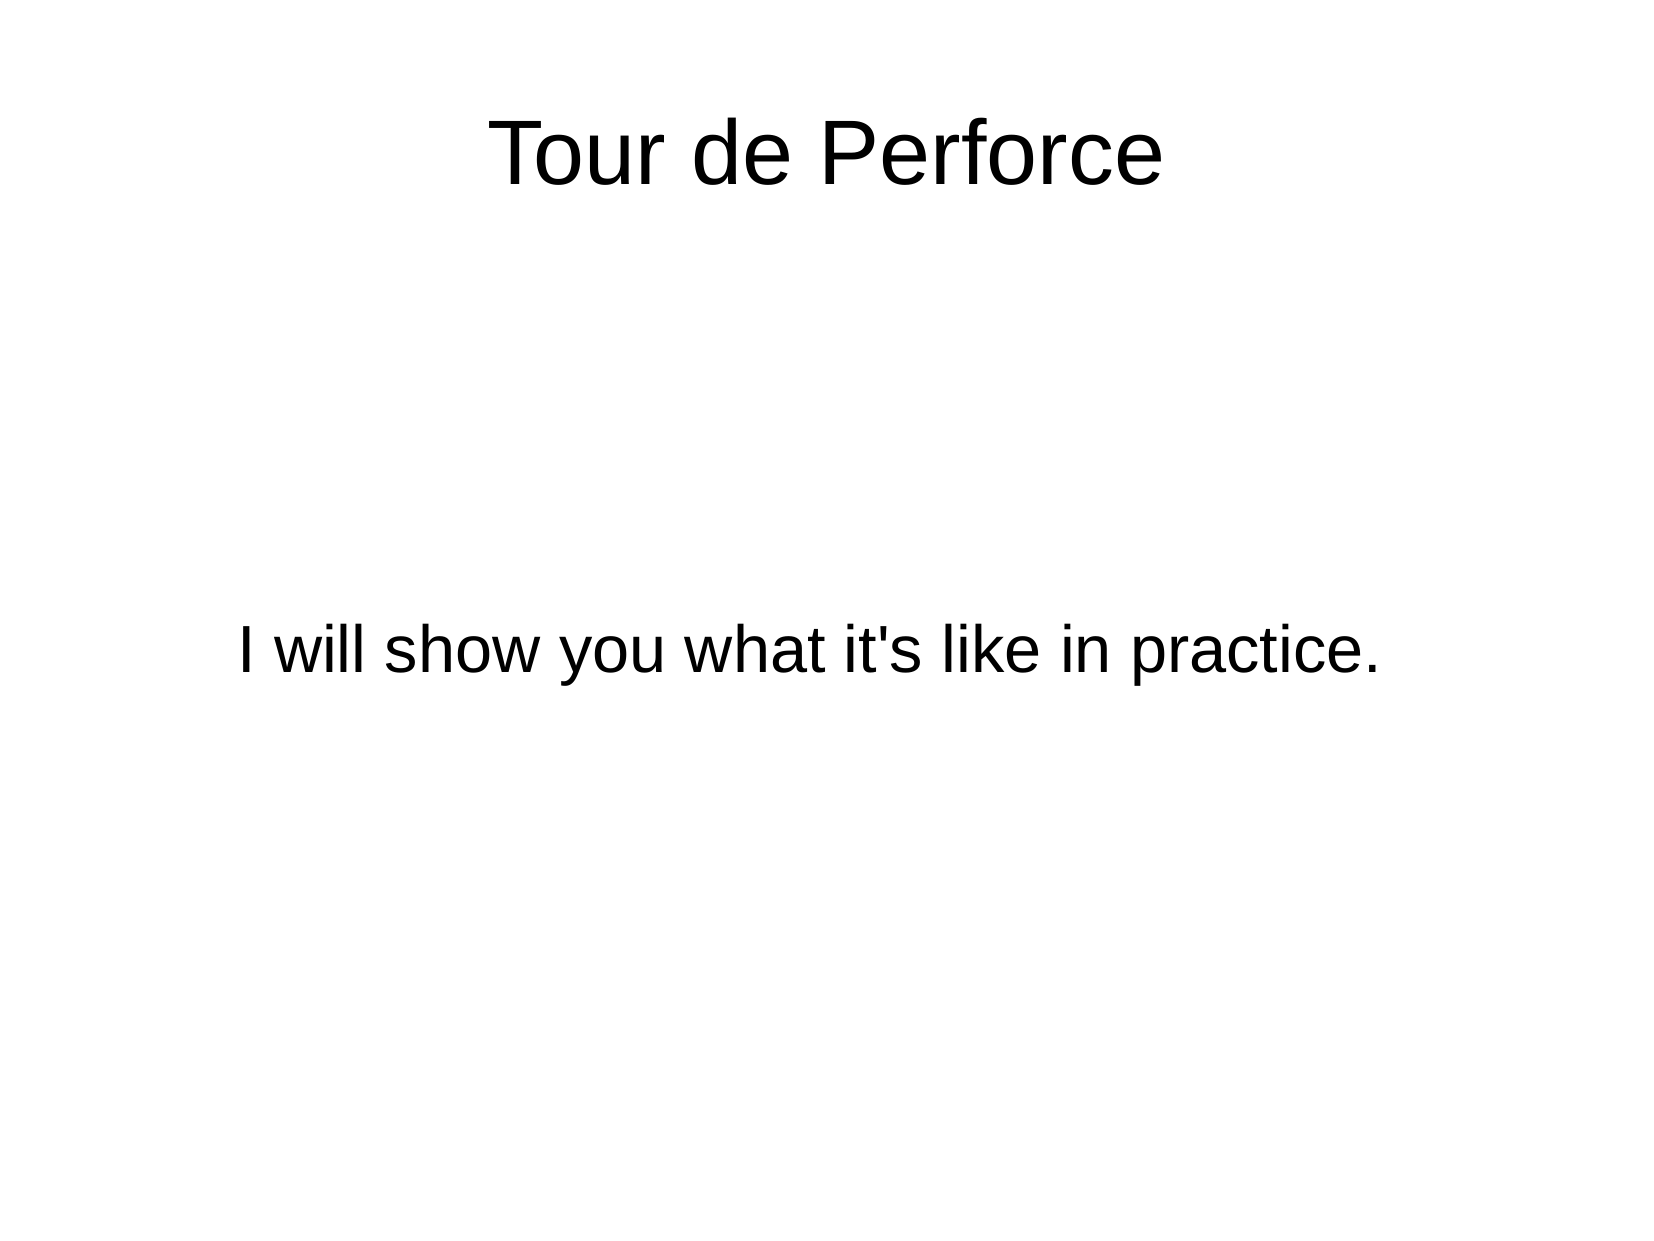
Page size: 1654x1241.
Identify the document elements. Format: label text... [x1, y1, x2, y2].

title Tour de Perforce [82, 49, 1571, 257]
subtitle I will show you what it's like in practice. [82, 290, 1538, 1010]
